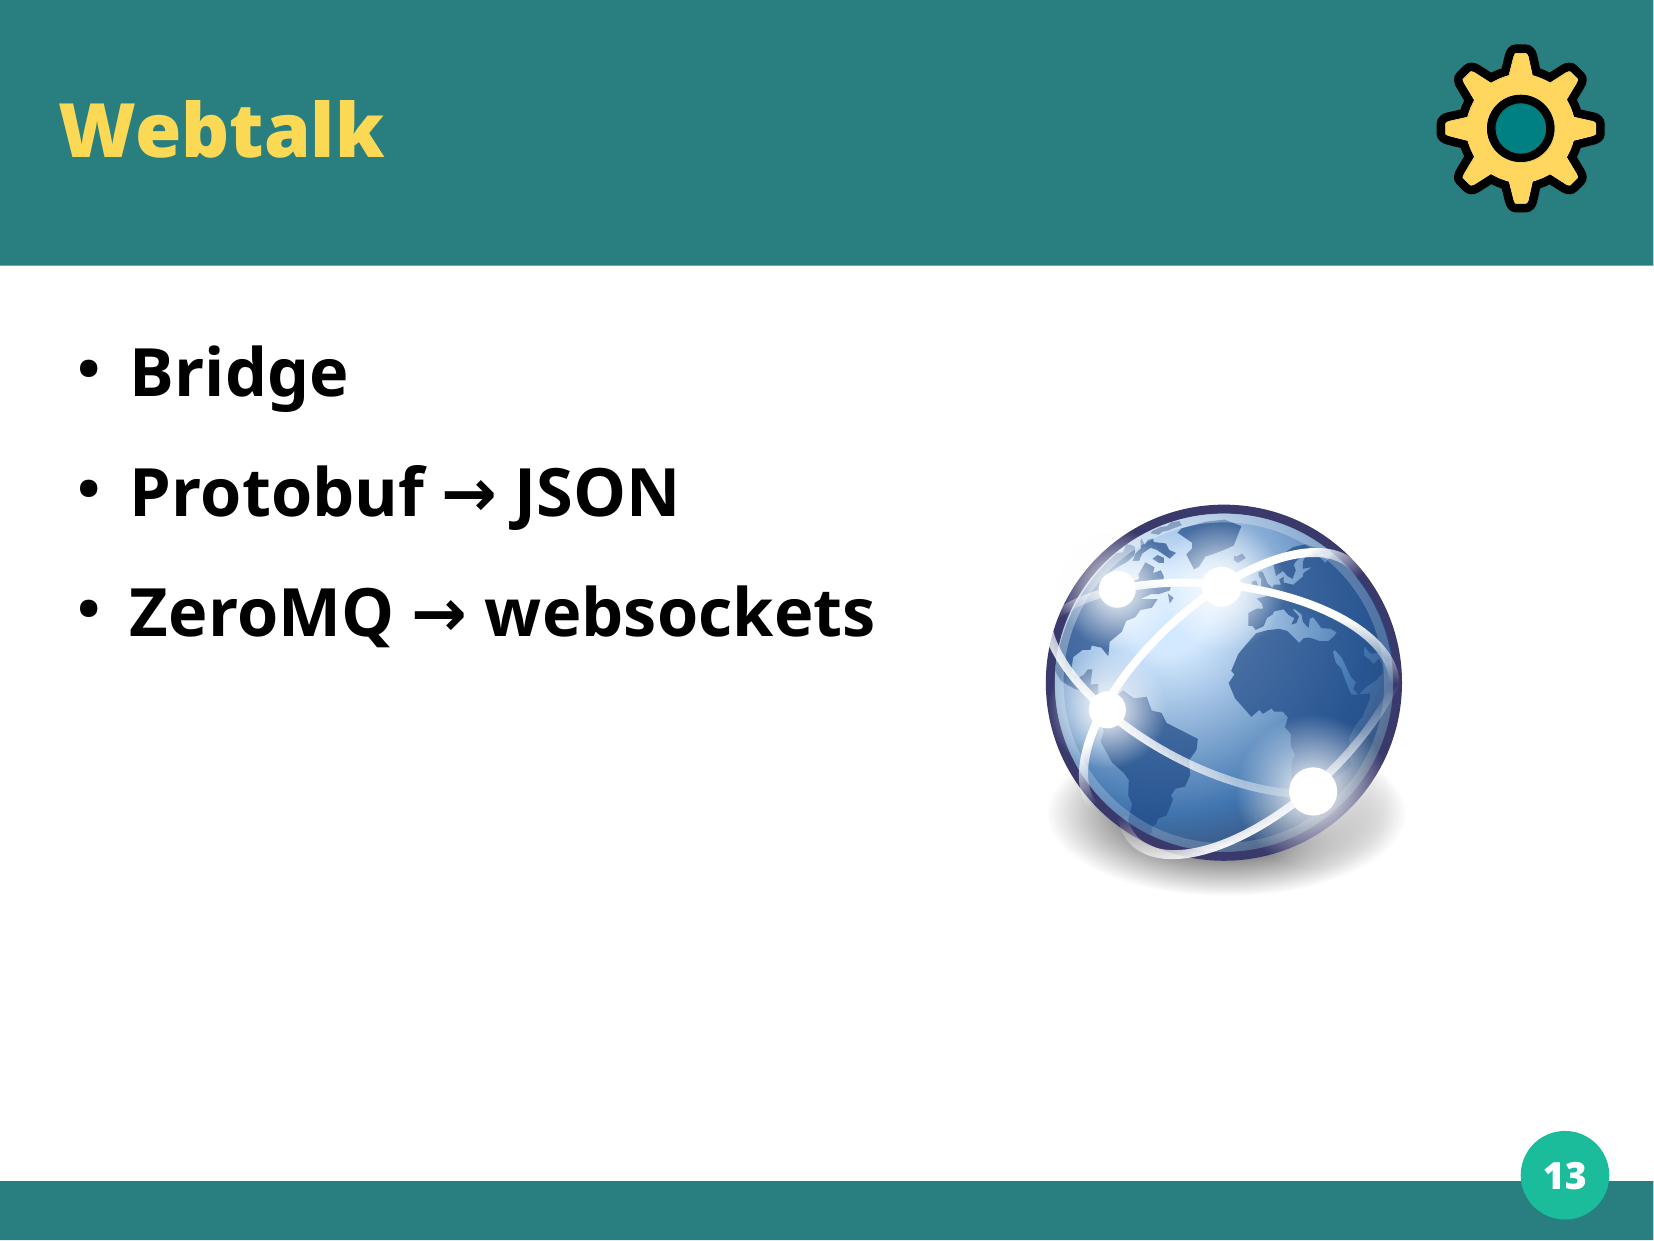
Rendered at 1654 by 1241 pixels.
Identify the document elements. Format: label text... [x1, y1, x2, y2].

picture [1003, 472, 1434, 903]
title Webtalk [59, 49, 1595, 207]
list Bridge Protobuf → JSON ZeroMQ → websockets [59, 324, 1595, 1152]
